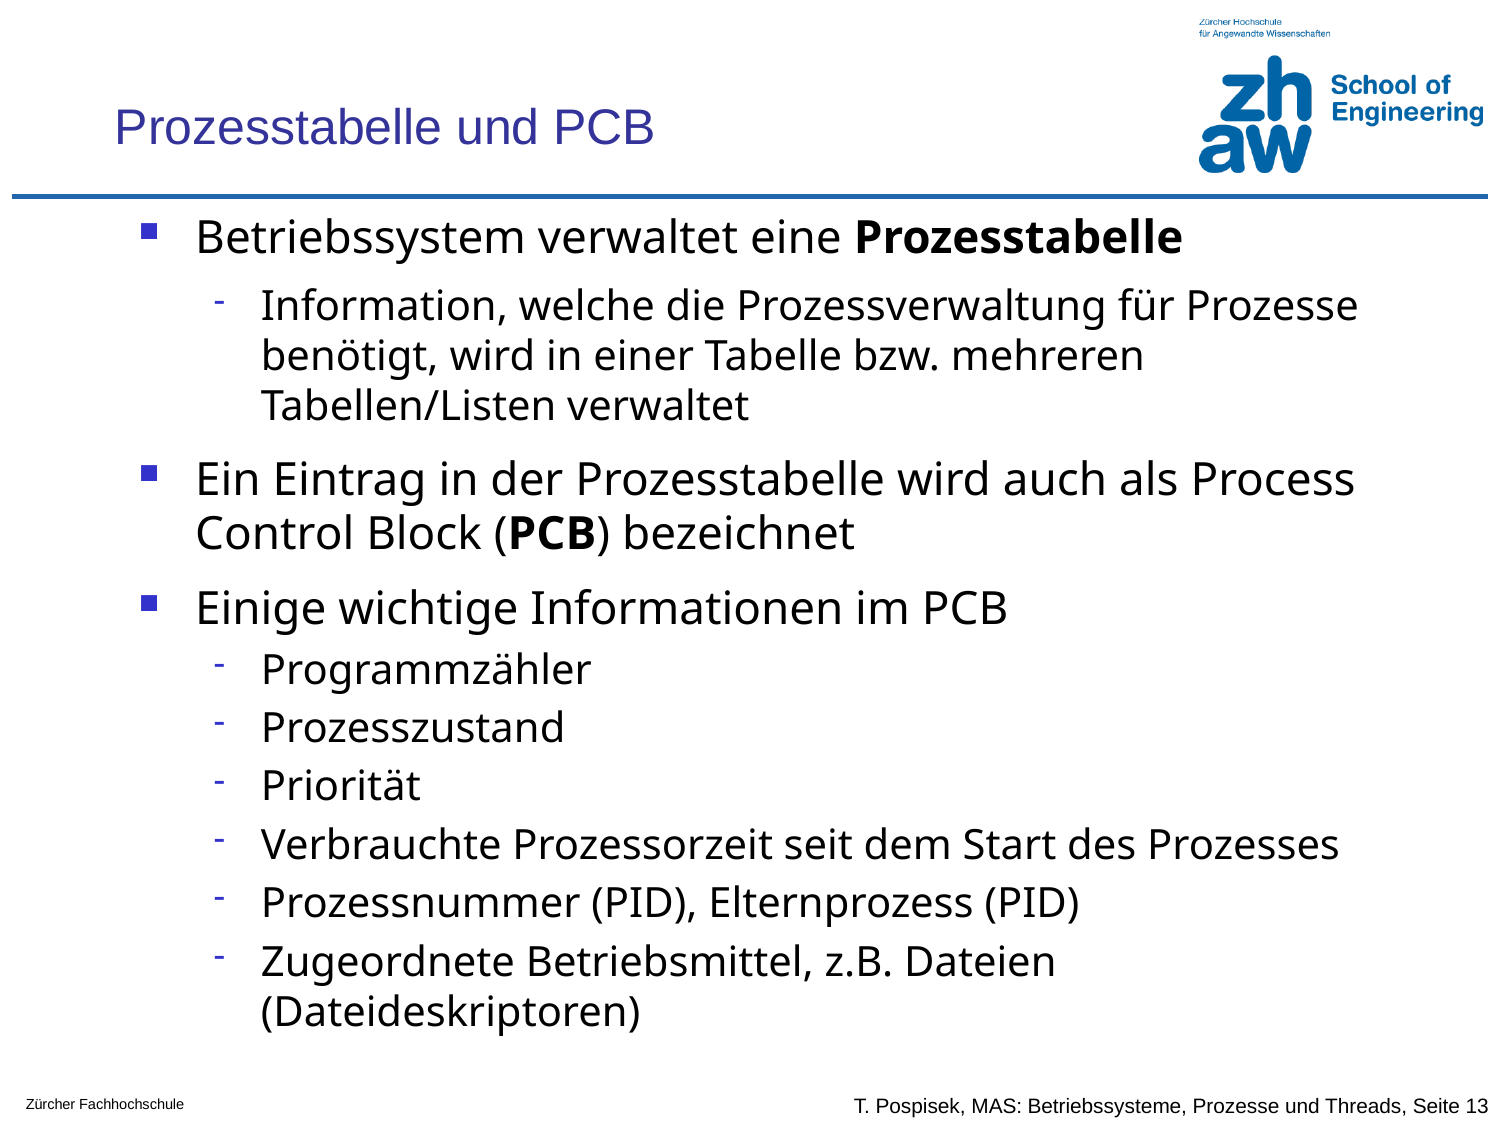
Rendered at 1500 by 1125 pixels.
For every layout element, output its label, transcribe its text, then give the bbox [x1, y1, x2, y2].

list Betriebssystem verwaltet eine Prozesstabelle Information, welche die Prozessverwaltung für Prozesse benötigt, wird in einer Tabelle bzw. mehreren Tabellen/Listen verwaltet Ein Eintrag in der Prozesstabelle wird auch als Process Control Block (PCB) bezeichnet Einige wichtige Informationen im PCB Programmzähler Prozesszustand Priorität Verbrauchte Prozessorzeit seit dem Start des Prozesses Prozessnummer (PID), Elternprozess (PID) Zugeordnete Betriebsmittel, z.B. Dateien (Dateideskriptoren) [123, 200, 1410, 1000]
title Prozesstabelle und PCB [99, 50, 1379, 163]
picture [1199, 19, 1483, 173]
